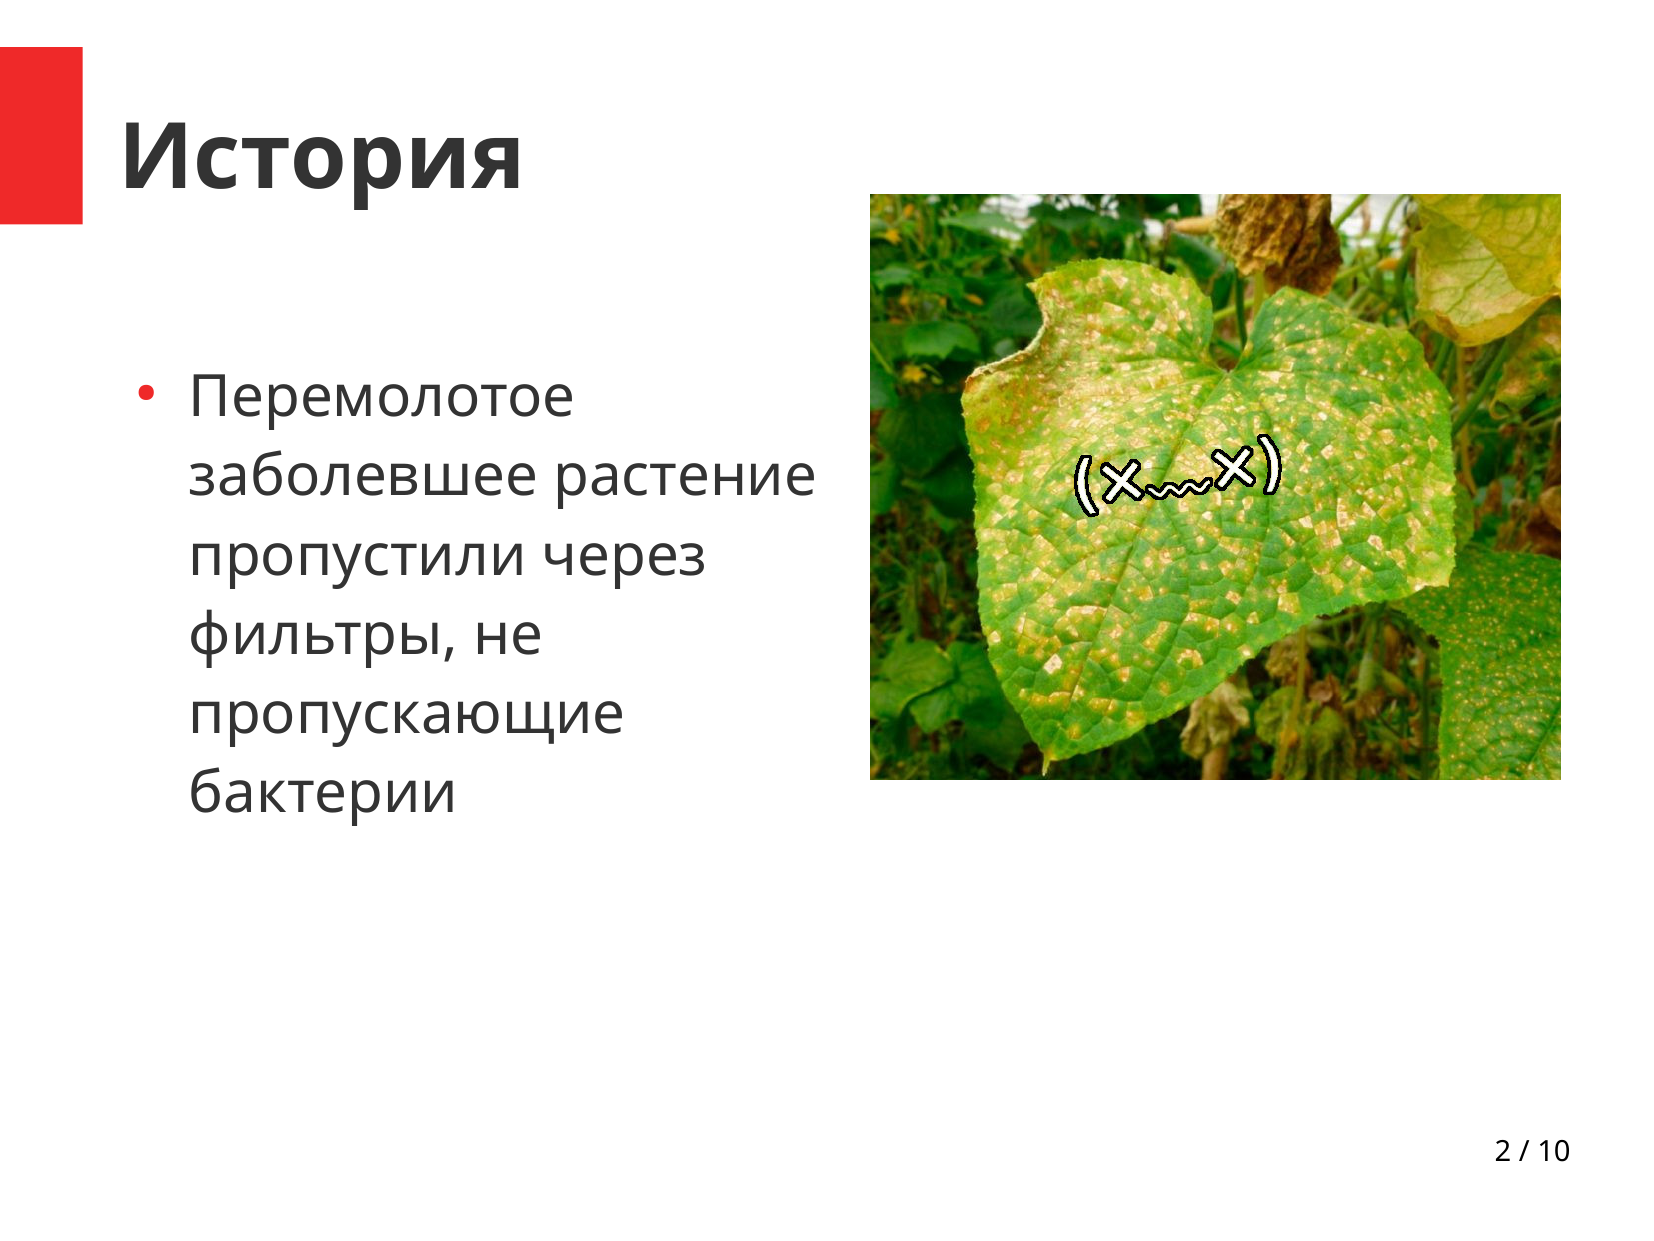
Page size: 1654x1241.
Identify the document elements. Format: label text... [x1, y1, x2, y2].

list Перемолотое заболевшее растение пропустили через фильтры, не пропускающие бактерии [118, 354, 826, 1126]
picture [870, 194, 1561, 781]
title История [118, 49, 1571, 257]
